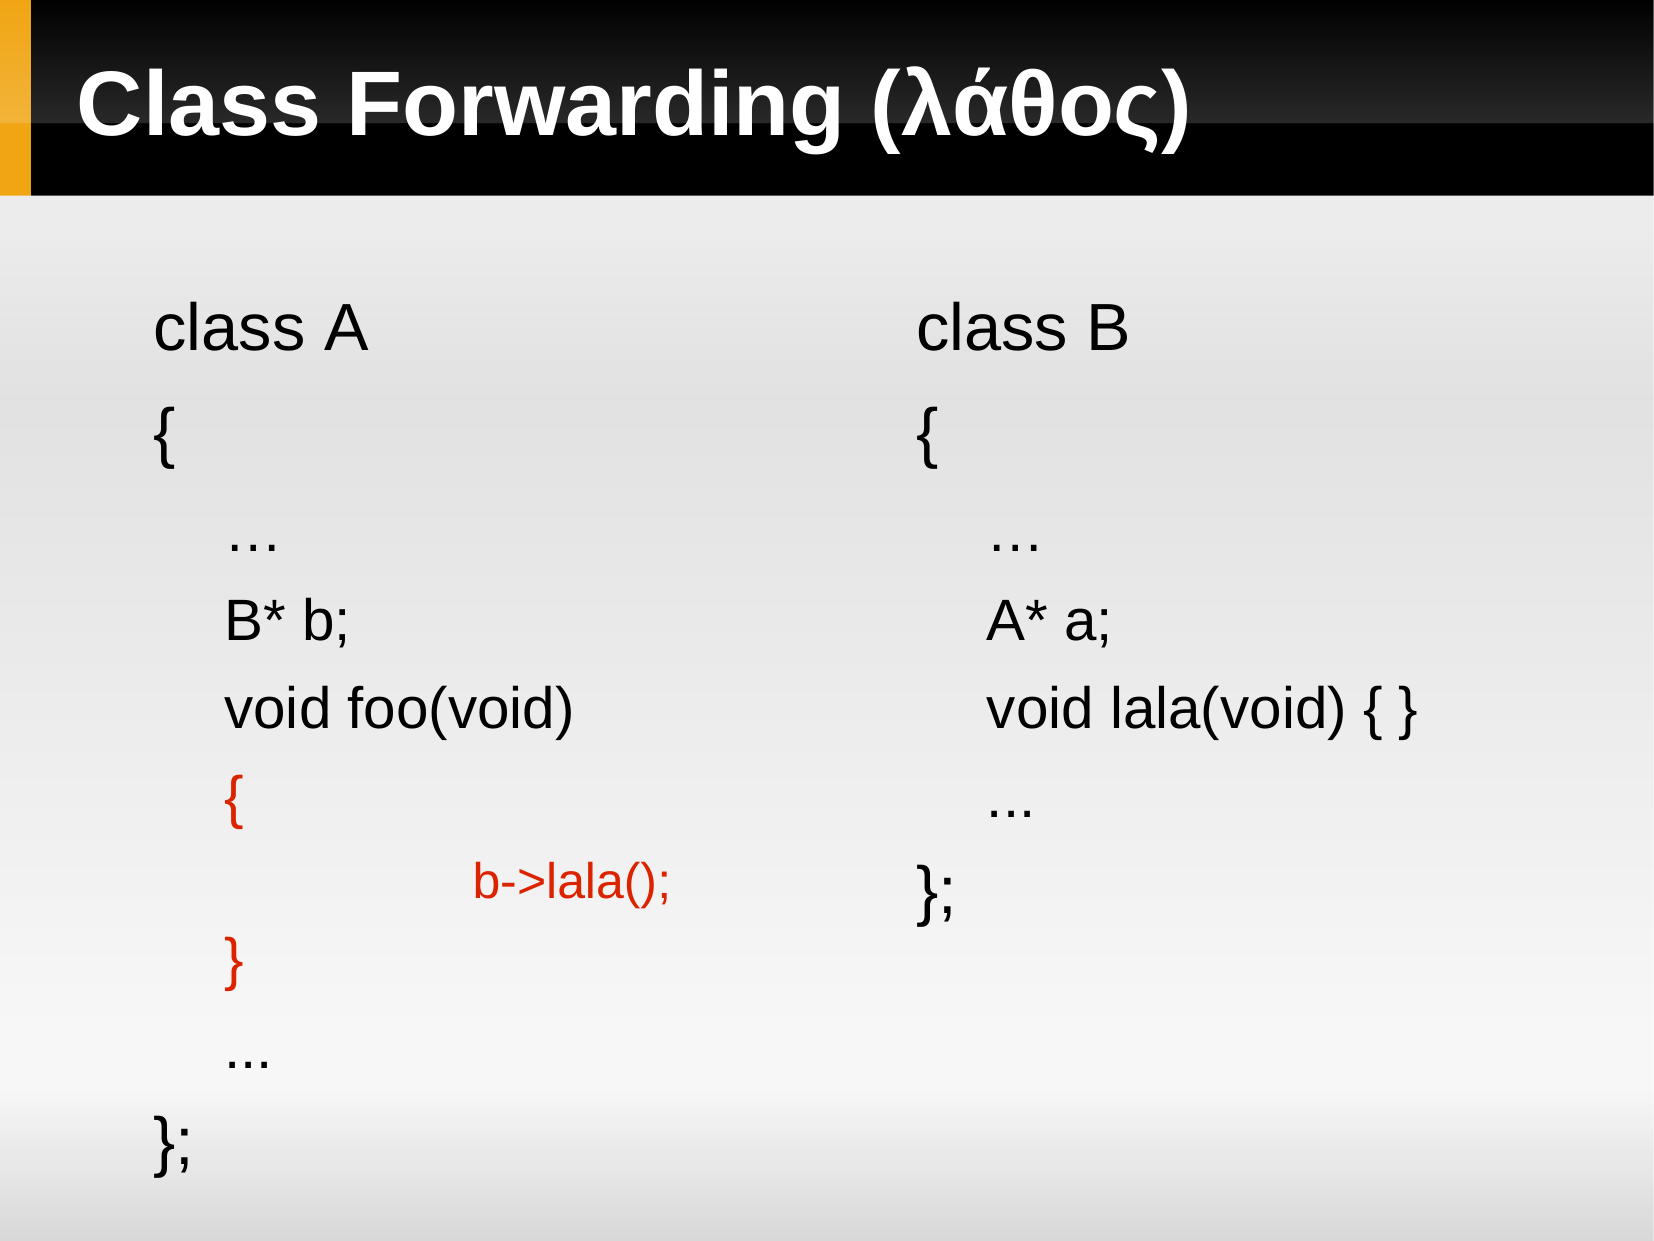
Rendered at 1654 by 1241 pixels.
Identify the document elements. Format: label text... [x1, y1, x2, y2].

title Class Forwarding (λάθος) [76, 0, 1565, 208]
picture [0, 0, 1654, 1241]
list class A { … B* b; void foo(void) { b->lala(); } ... }; [82, 290, 809, 1179]
list class B { … A* a; void lala(void) { } ... }; [845, 290, 1572, 1094]
